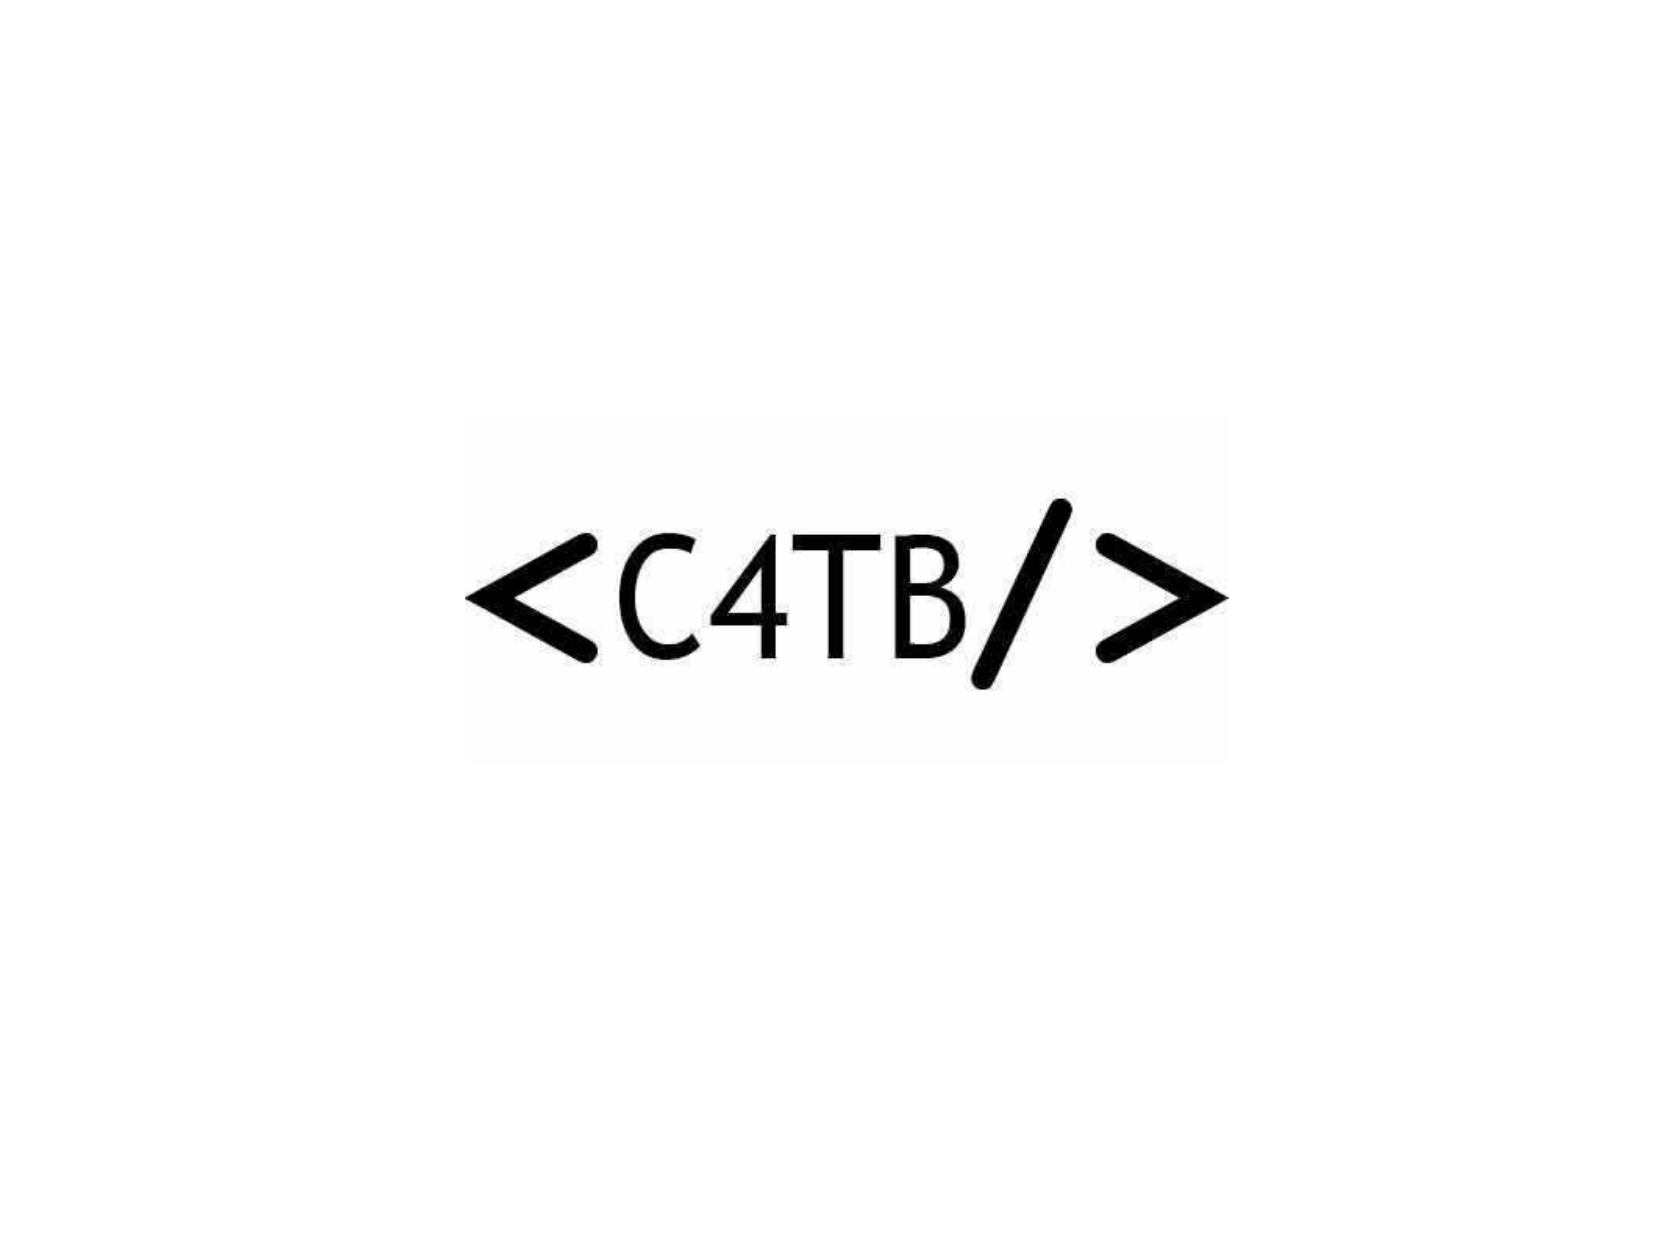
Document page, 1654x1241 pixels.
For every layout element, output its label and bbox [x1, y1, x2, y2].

picture [465, 416, 1229, 766]
